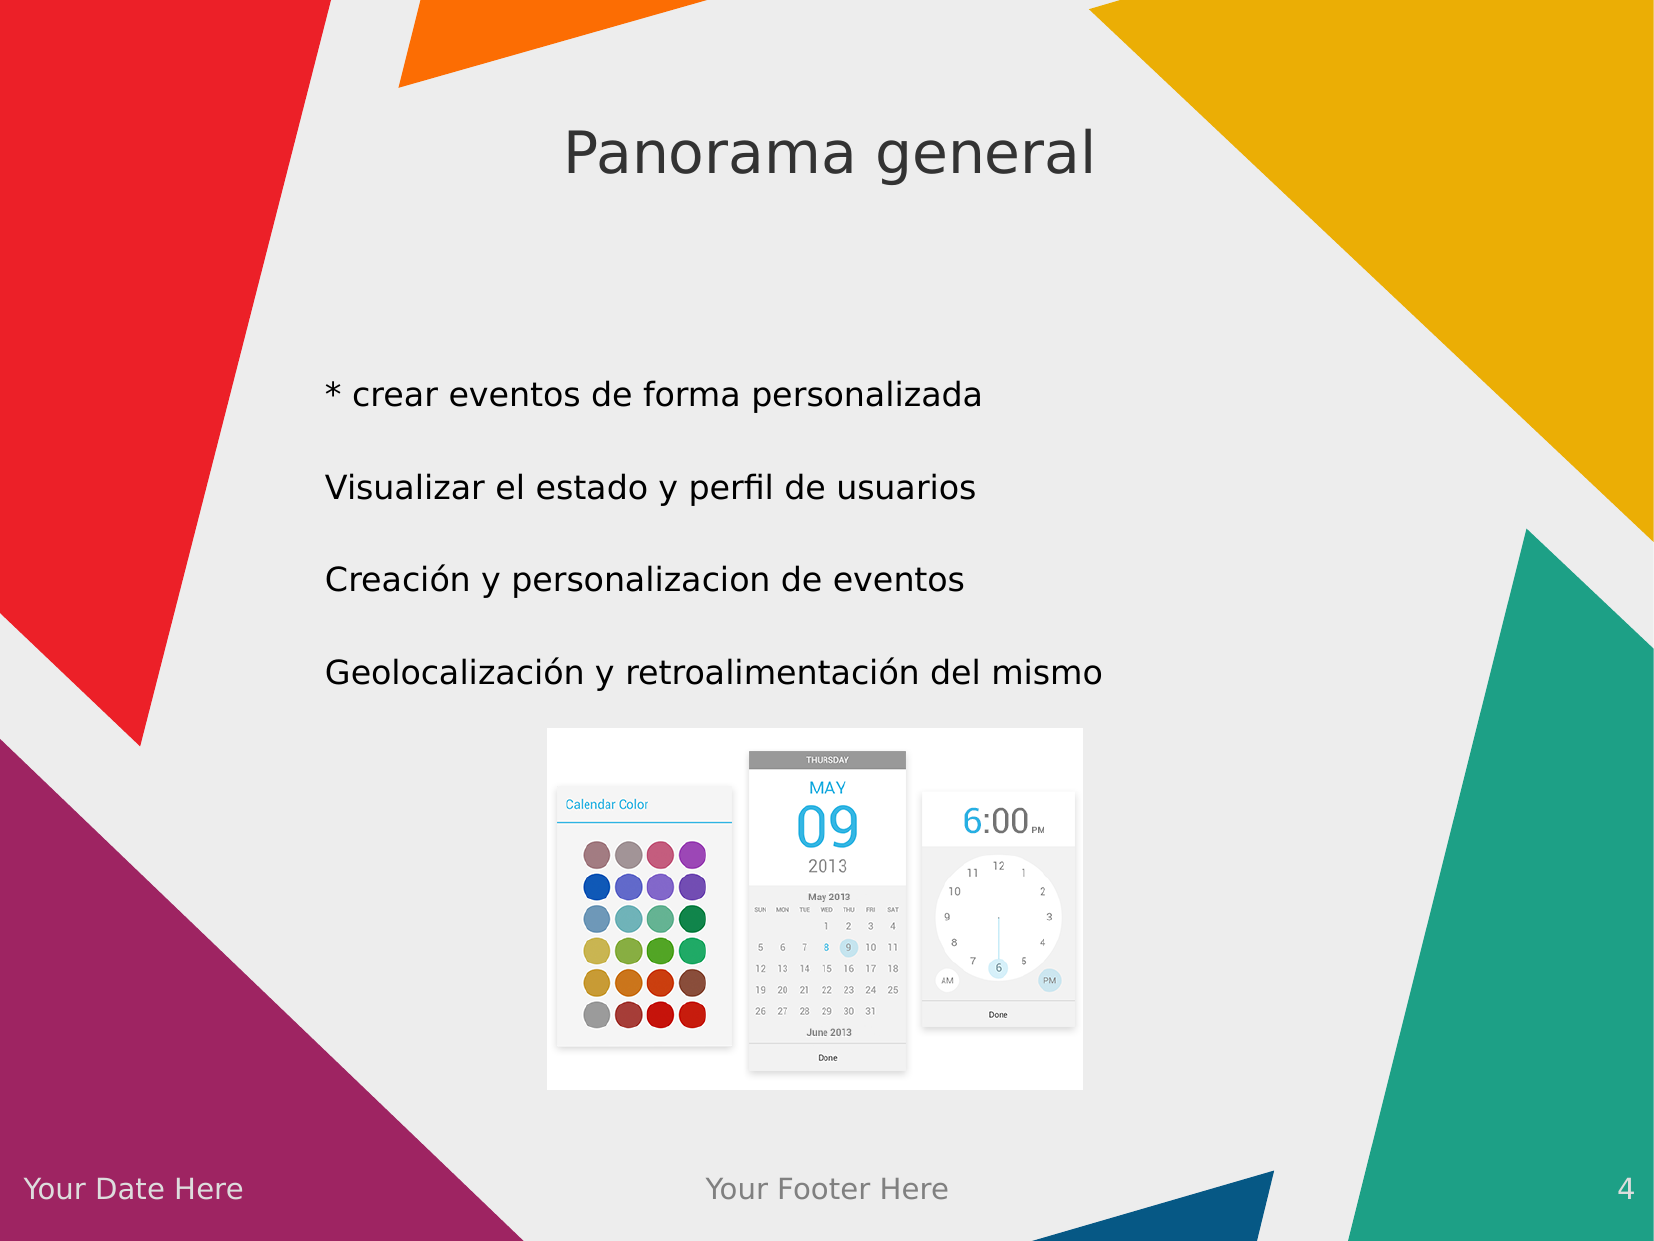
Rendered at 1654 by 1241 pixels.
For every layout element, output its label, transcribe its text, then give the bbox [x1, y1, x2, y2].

picture [547, 728, 1083, 1090]
list * crear eventos de forma personalizada Visualizar el estado y perfil de usuarios Creación y personalizacion de eventos Geolocalización y retroalimentación del mismo [289, 290, 1372, 1090]
title Panorama general [289, 49, 1372, 257]
